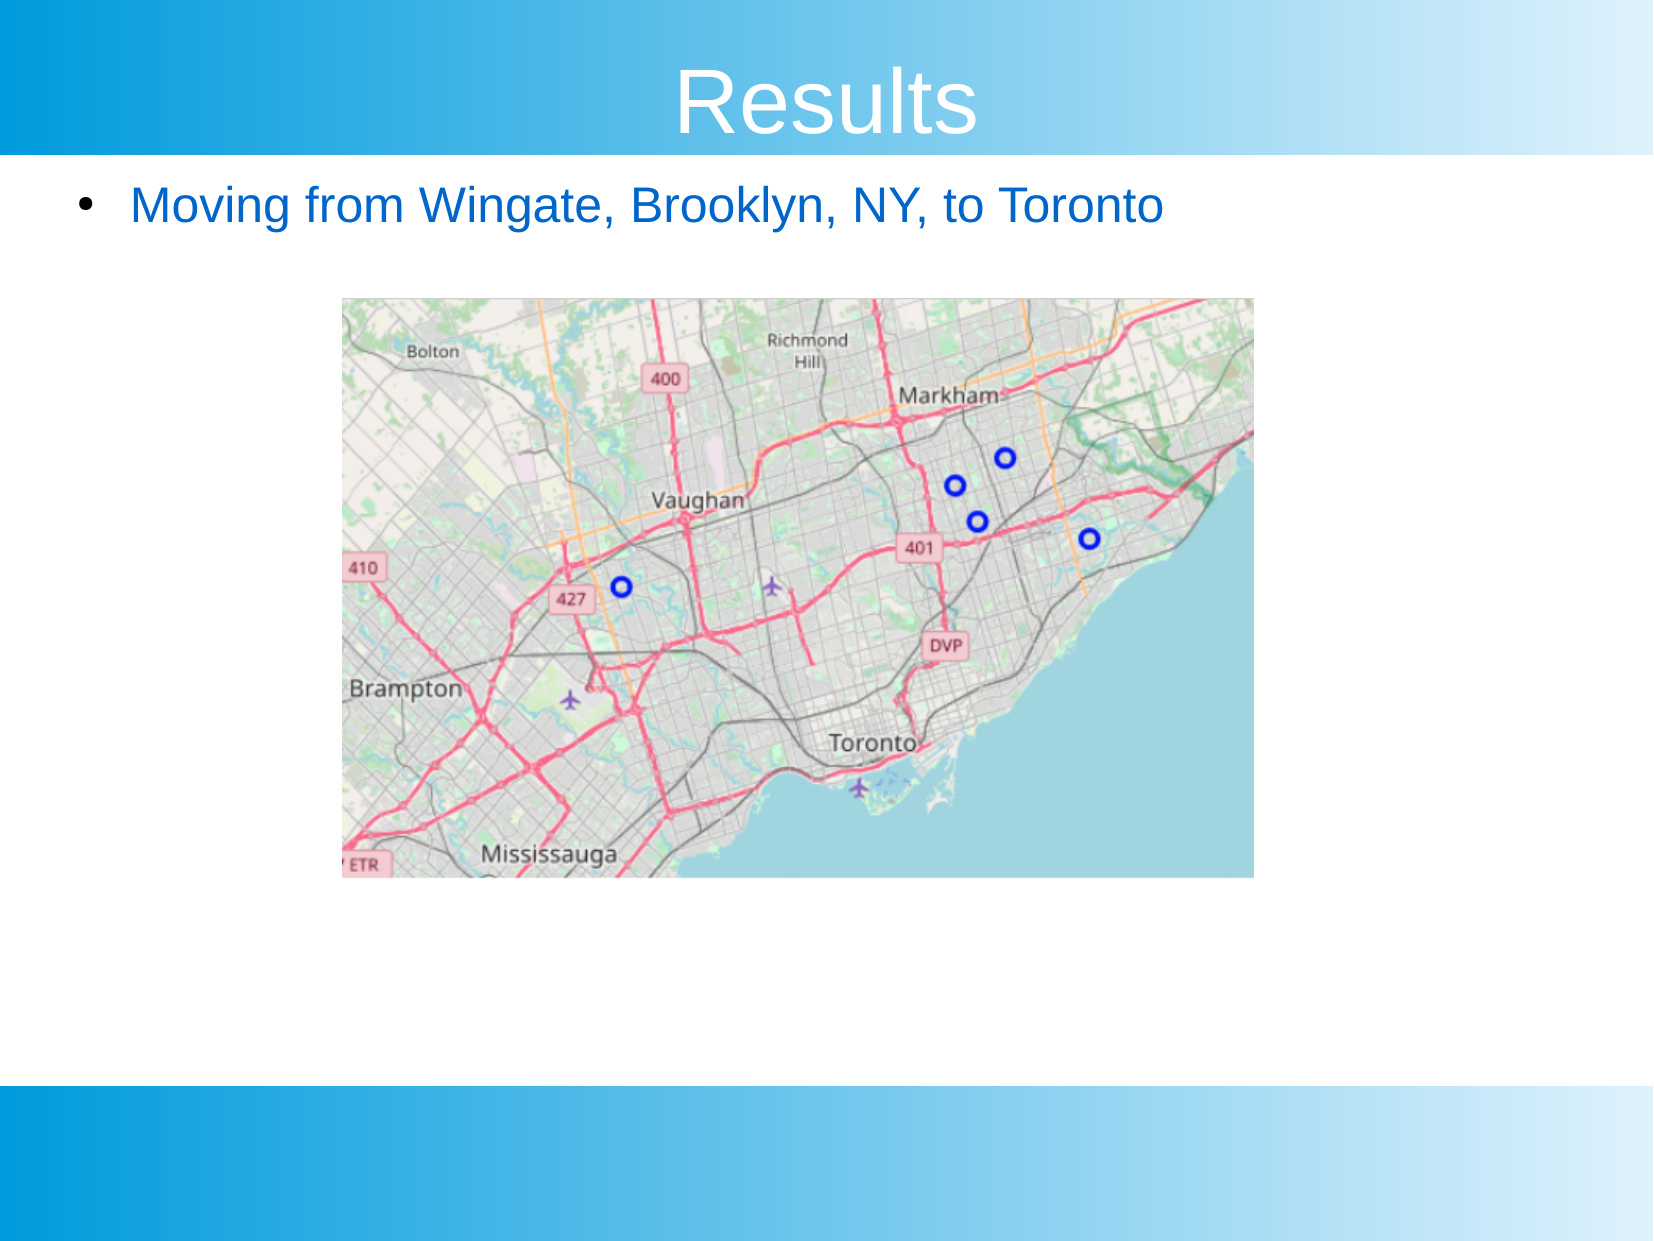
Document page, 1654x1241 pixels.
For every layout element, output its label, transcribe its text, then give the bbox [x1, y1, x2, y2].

picture [342, 298, 1254, 886]
list Moving from Wingate, Brooklyn, NY, to Toronto [59, 177, 1548, 331]
title Results [82, 49, 1571, 155]
